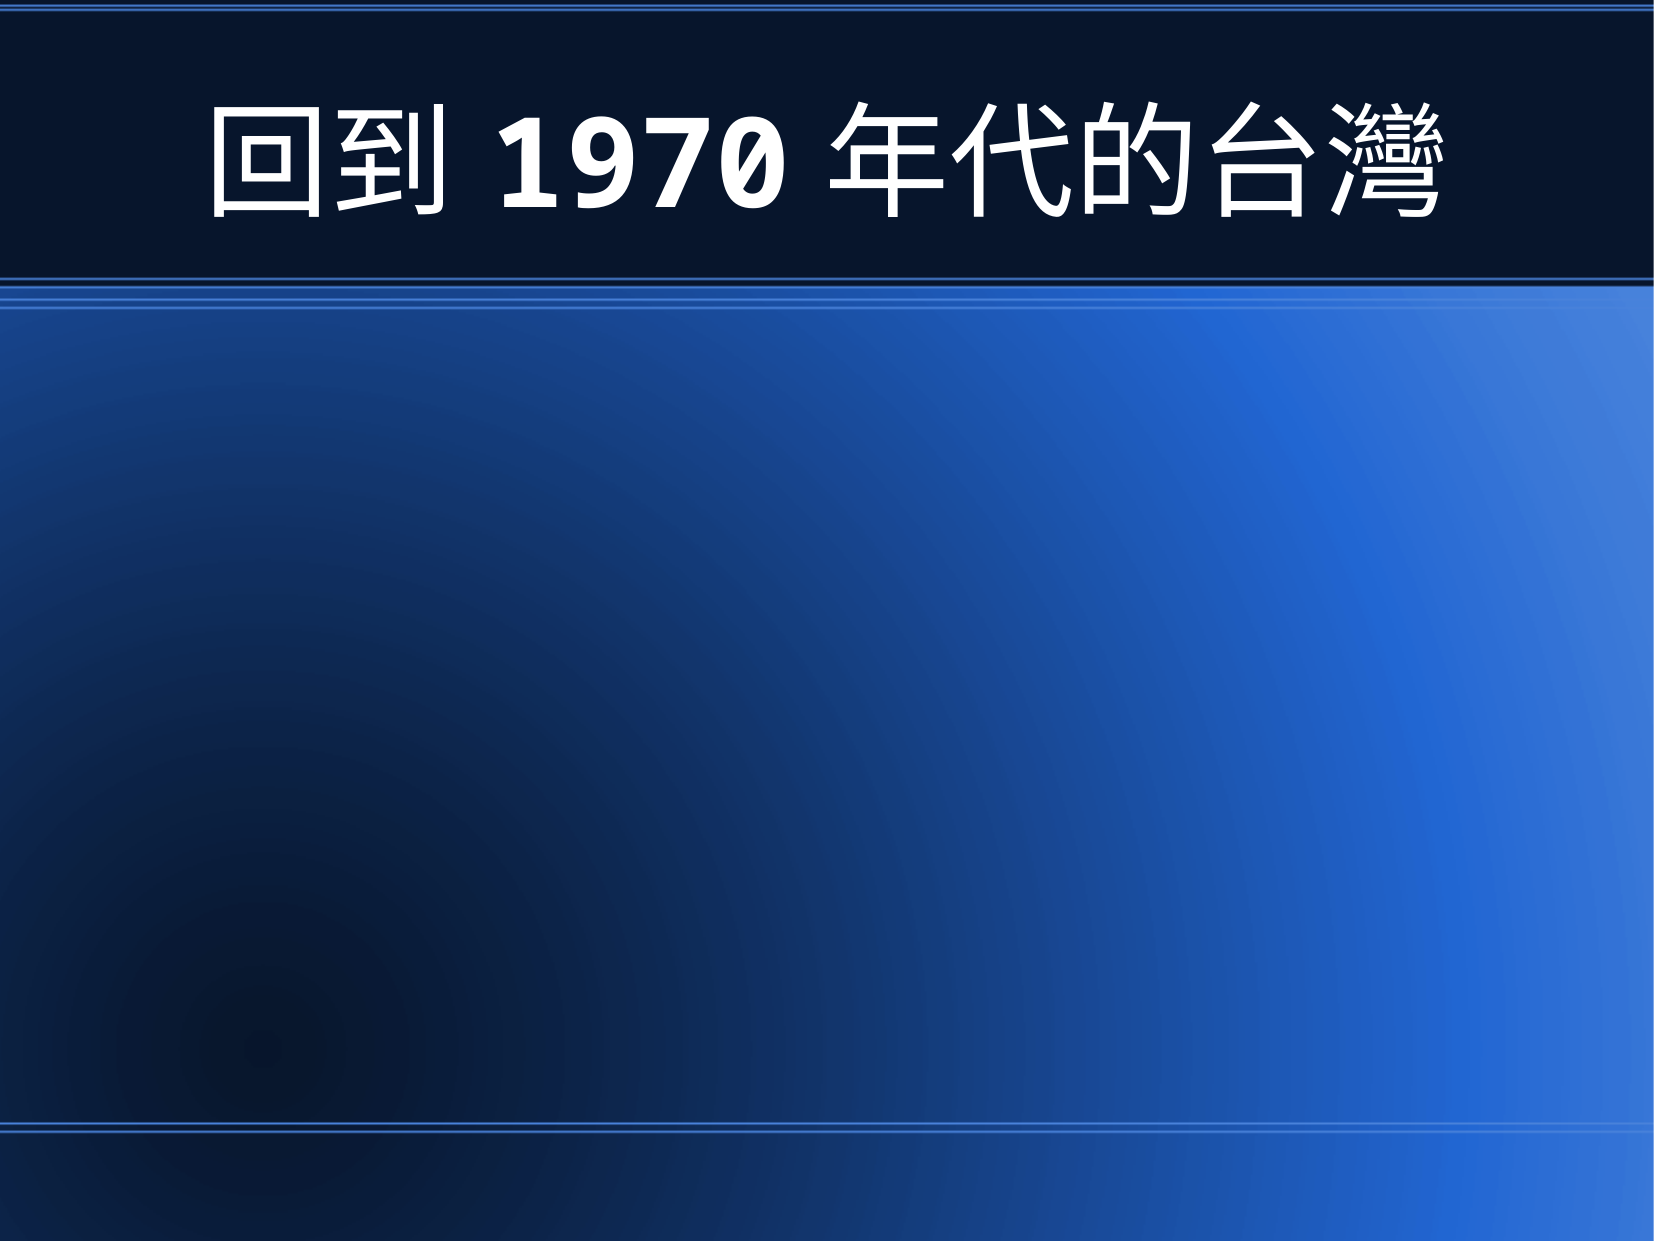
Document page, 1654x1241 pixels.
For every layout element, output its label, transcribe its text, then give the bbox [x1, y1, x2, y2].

picture [0, 0, 1654, 1241]
title 回到1970年代的台灣 [82, 49, 1571, 257]
